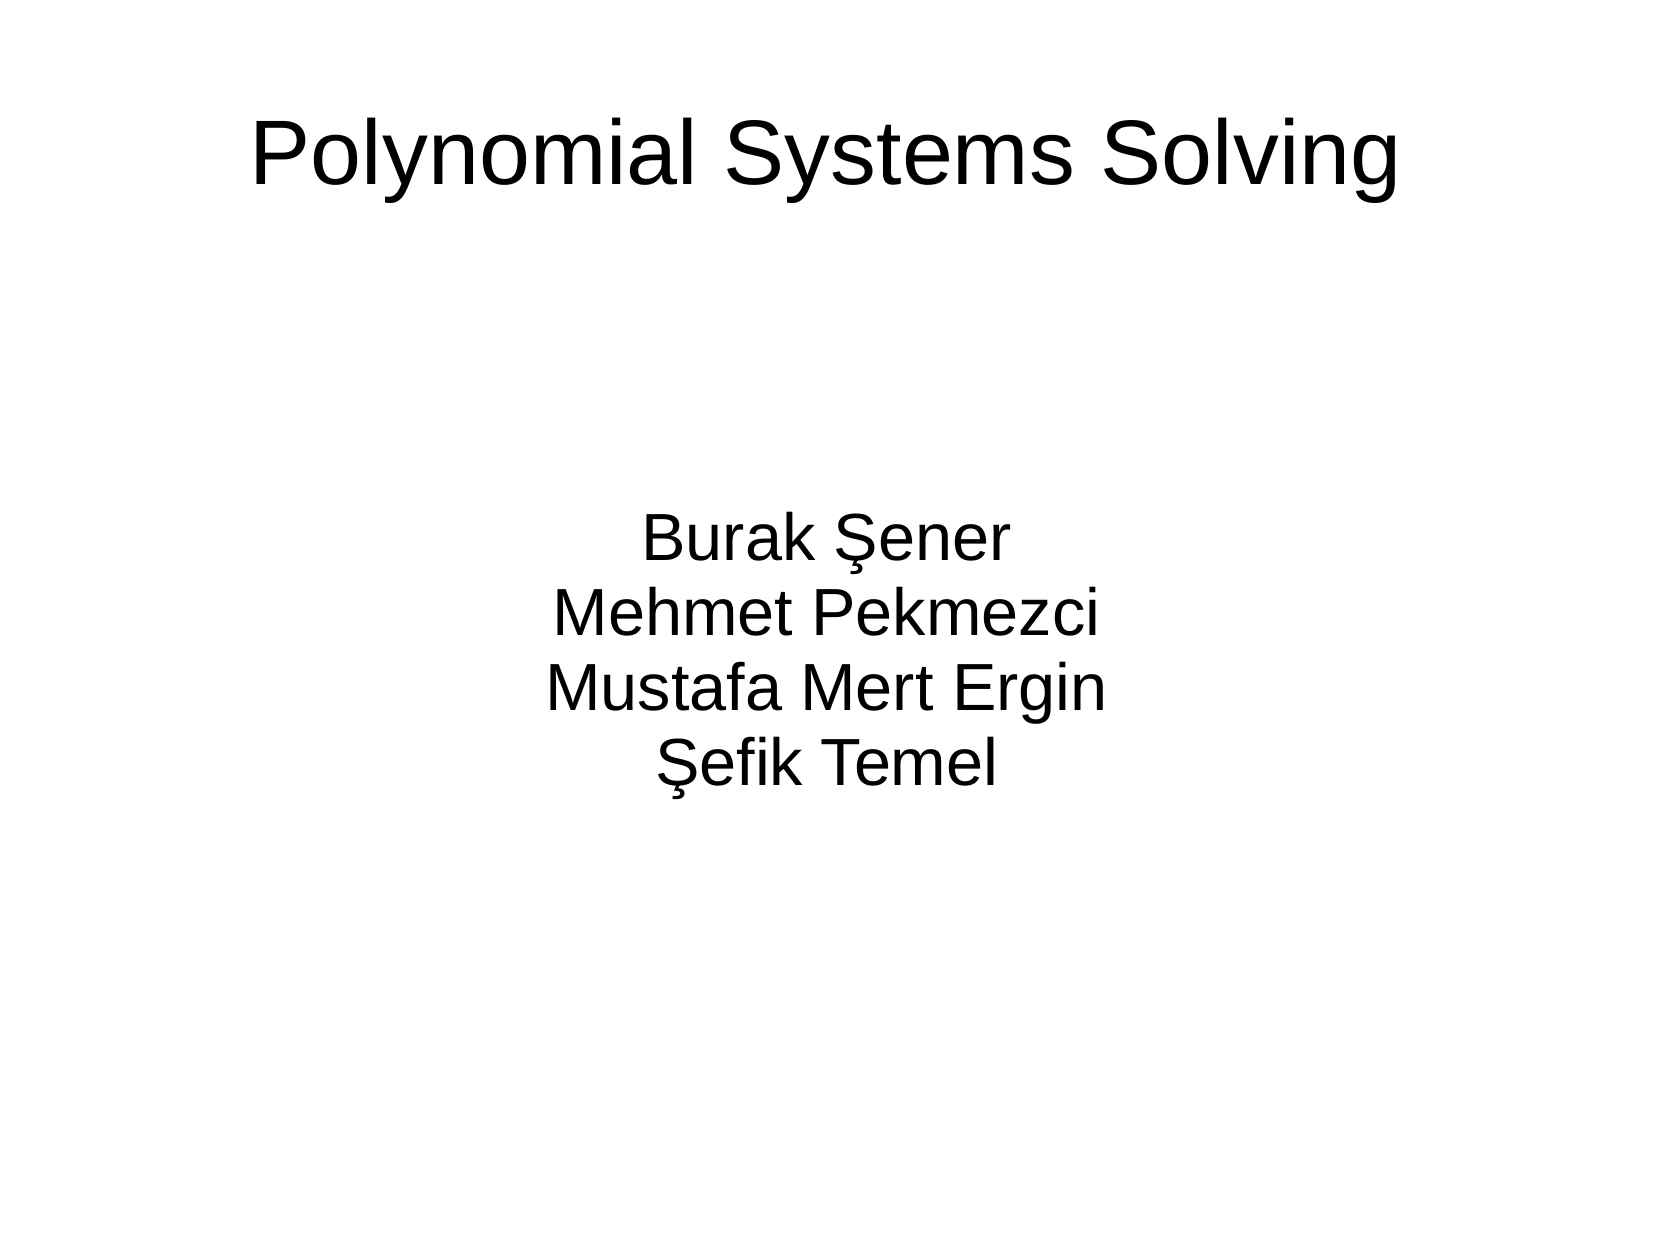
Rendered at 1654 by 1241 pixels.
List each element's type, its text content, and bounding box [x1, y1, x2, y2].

subtitle Burak Şener Mehmet Pekmezci Mustafa Mert Ergin Şefik Temel [82, 290, 1571, 1010]
title Polynomial Systems Solving [82, 49, 1571, 257]
